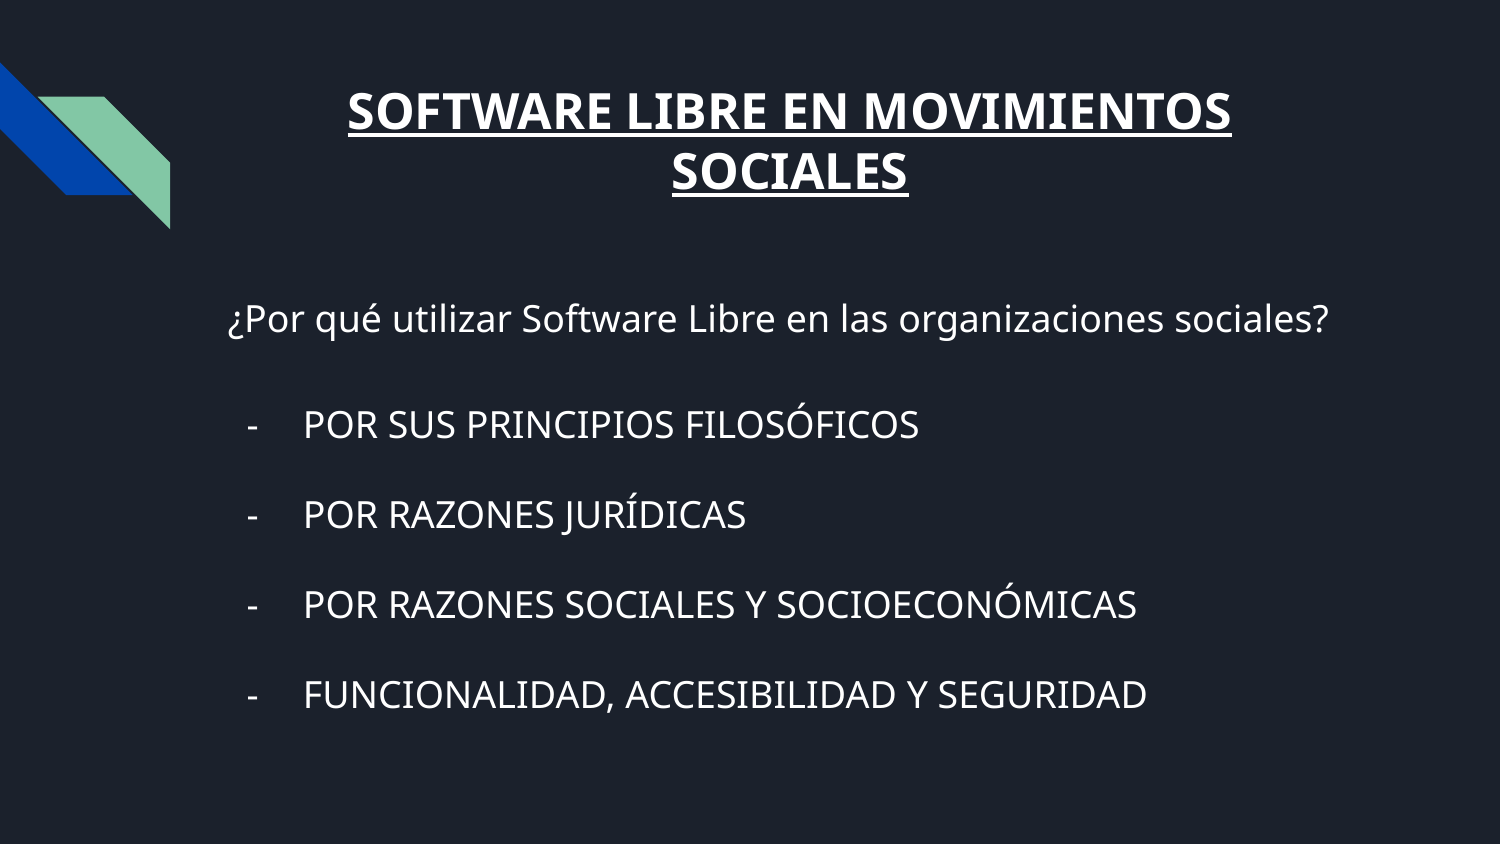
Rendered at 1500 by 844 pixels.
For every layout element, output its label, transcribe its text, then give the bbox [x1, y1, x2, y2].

title SOFTWARE LIBRE EN MOVIMIENTOS SOCIALES [212, 64, 1368, 215]
list ¿Por qué utilizar Software Libre en las organizaciones sociales? POR SUS PRINCIPIOS FILOSÓFICOS POR RAZONES JURÍDICAS POR RAZONES SOCIALES Y SOCIOECONÓMICAS FUNCIONALIDAD, ACCESIBILIDAD Y SEGURIDAD [212, 257, 1368, 735]
